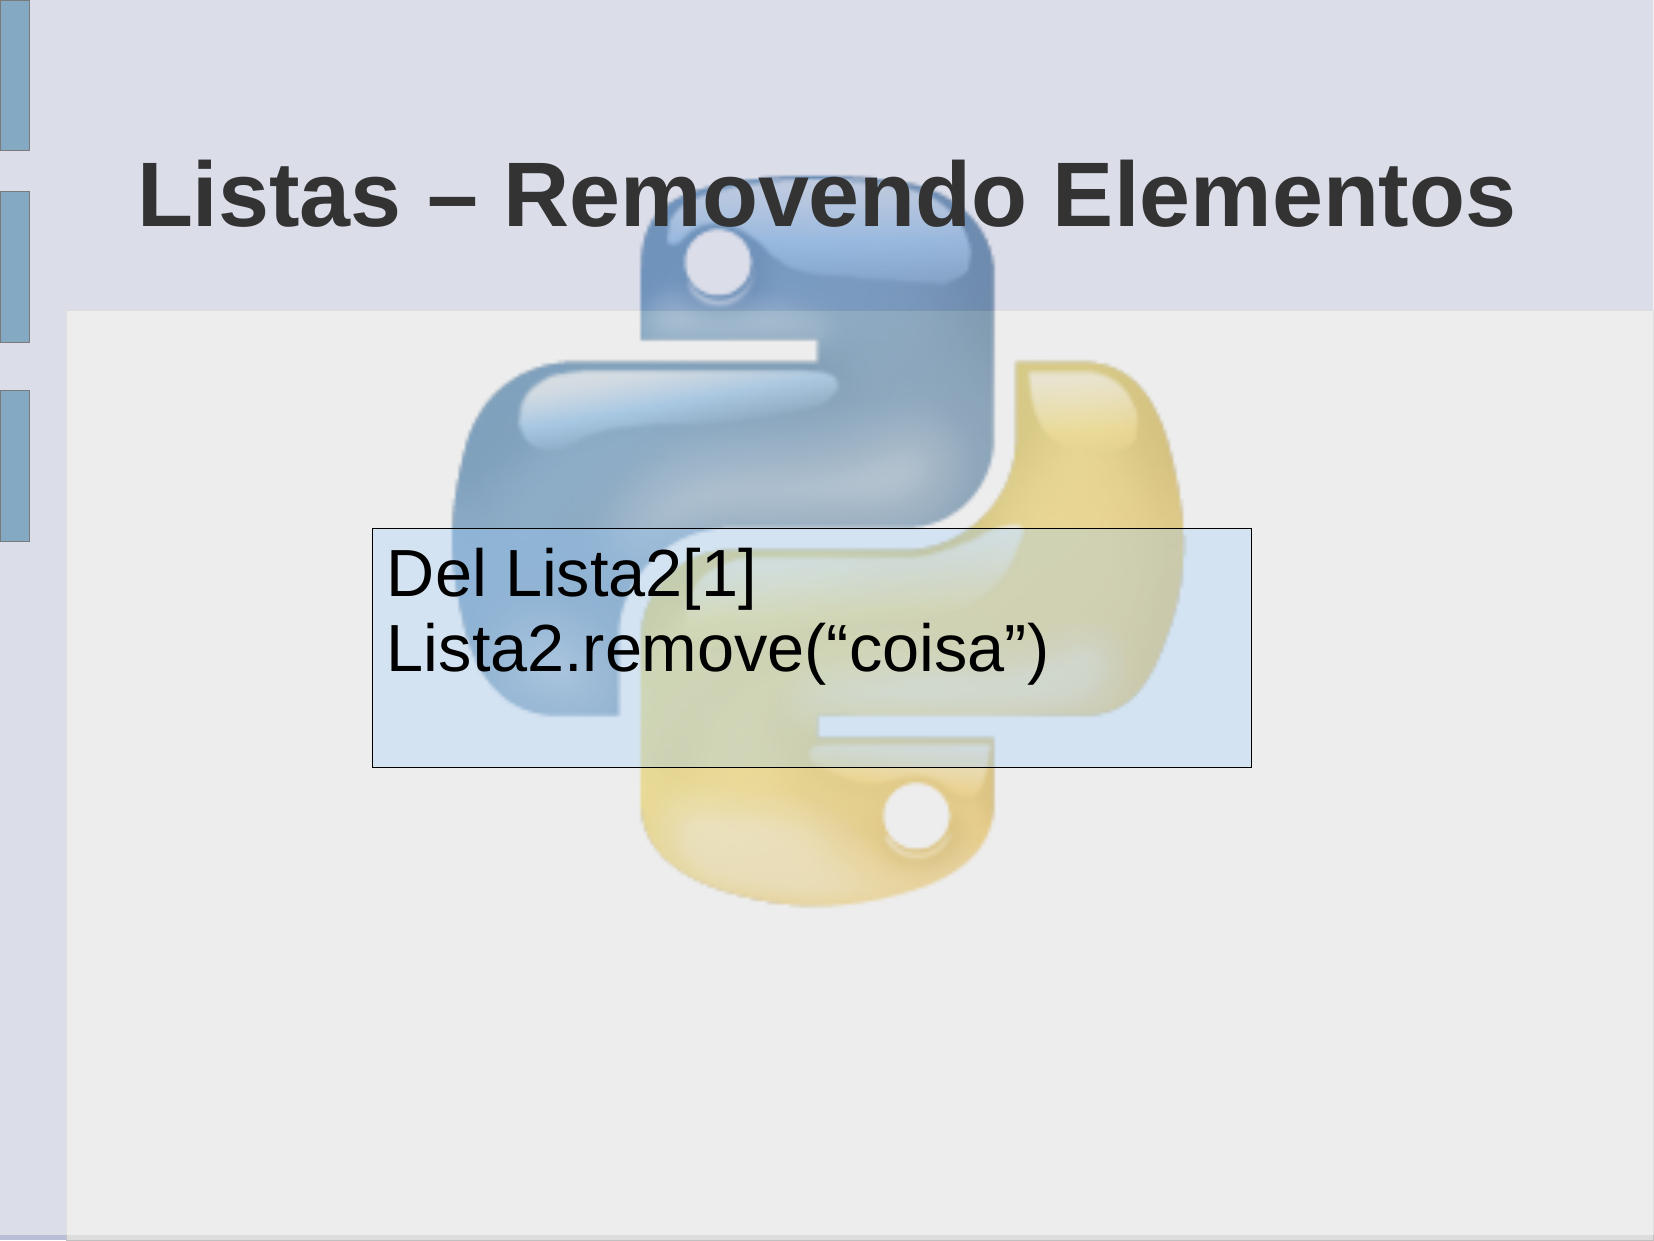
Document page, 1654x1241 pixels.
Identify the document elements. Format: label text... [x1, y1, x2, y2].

picture [0, 0, 1654, 1235]
text_box Del Lista2[1] Lista2.remove(“coisa”) [372, 528, 1252, 768]
title Listas – Removendo Elementos [121, 91, 1534, 299]
